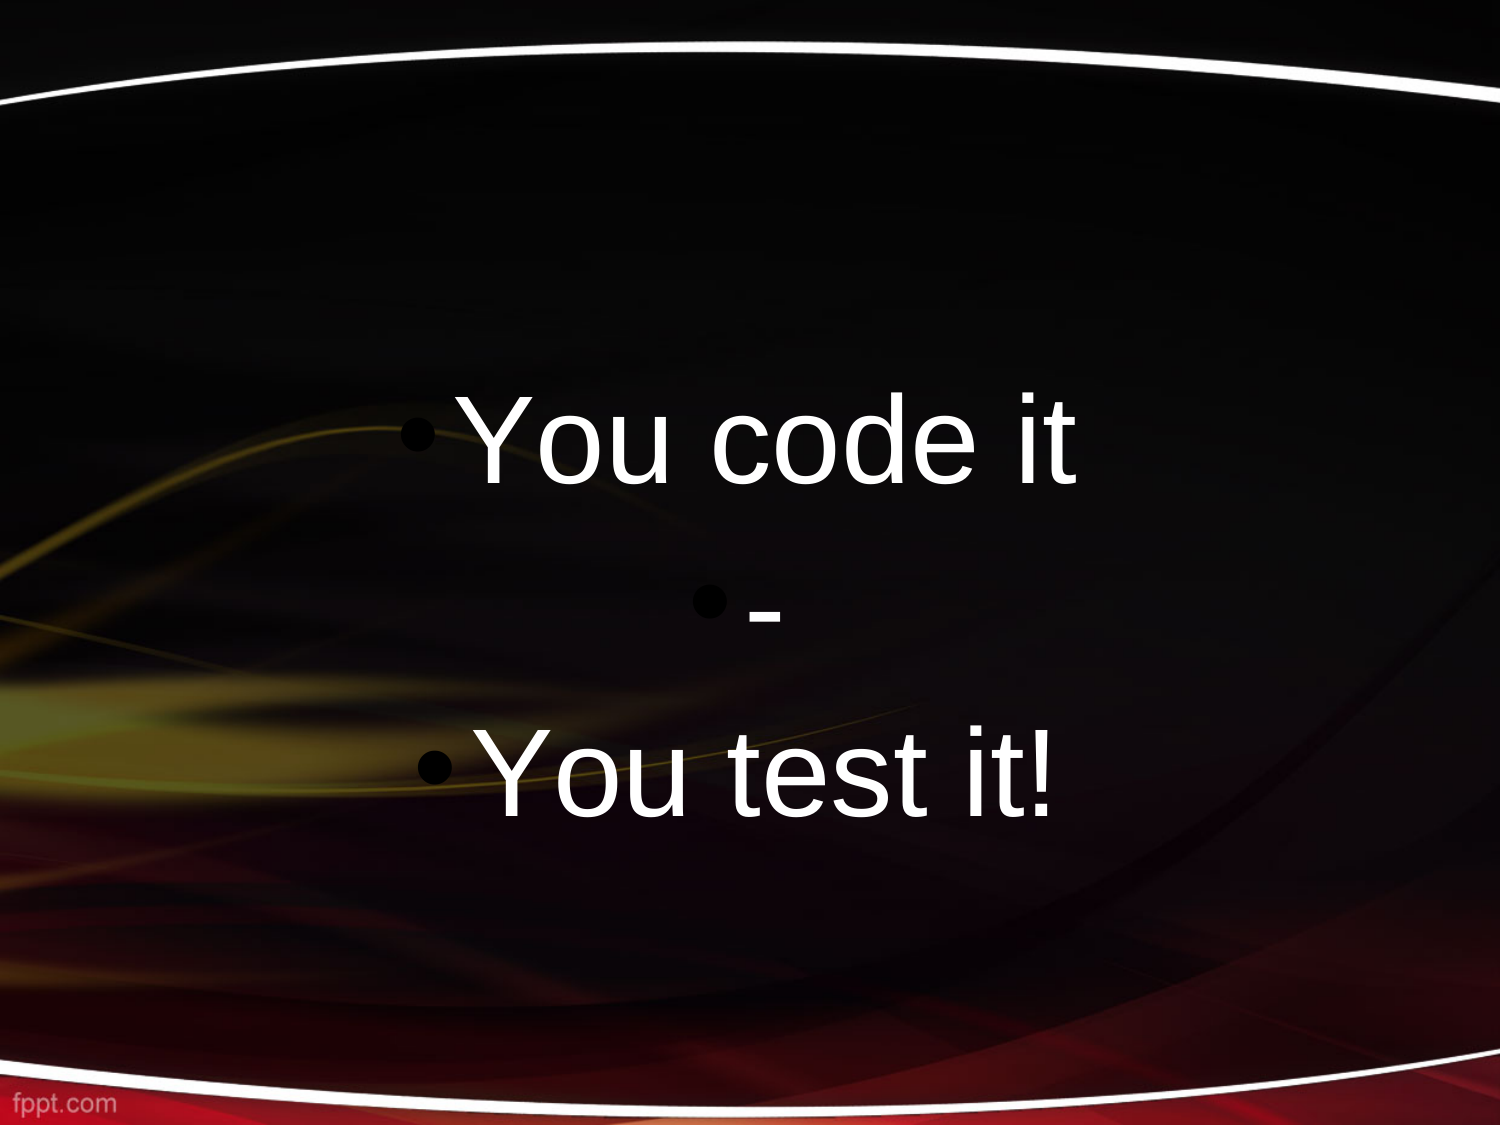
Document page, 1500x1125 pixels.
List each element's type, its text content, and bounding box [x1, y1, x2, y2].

list You code it - You test it! [387, 345, 1087, 856]
picture [0, 0, 1500, 1125]
